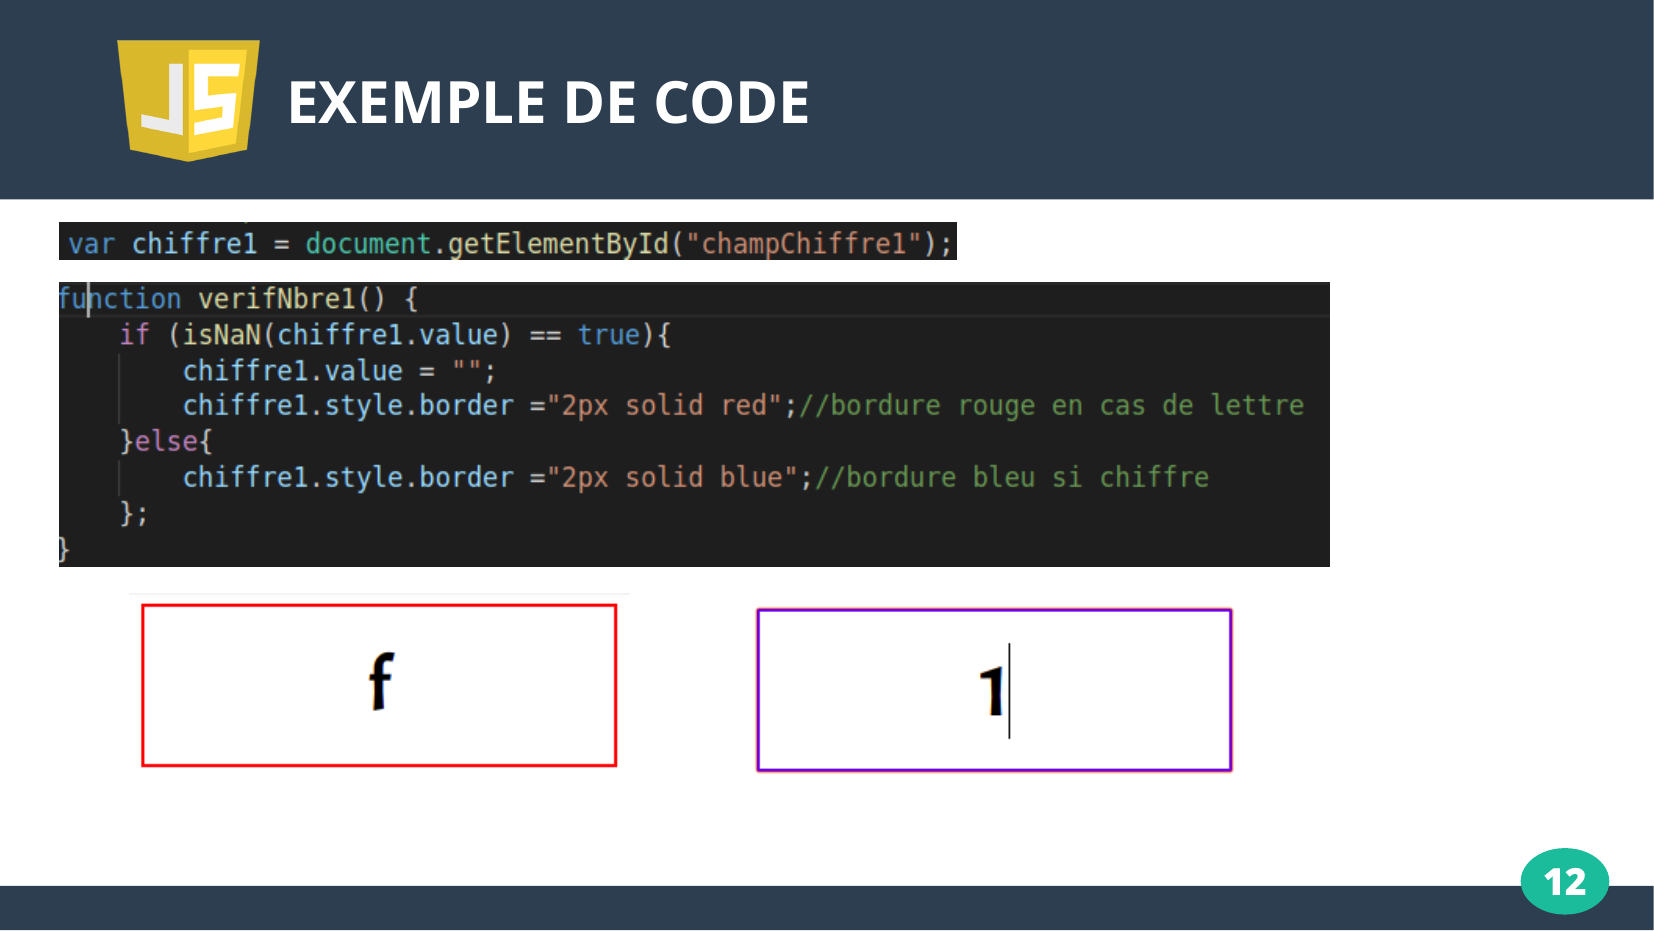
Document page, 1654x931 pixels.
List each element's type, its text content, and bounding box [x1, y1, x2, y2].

picture [28, 33, 349, 169]
text_box EXEMPLE DE CODE [271, 54, 1545, 201]
picture [129, 593, 630, 780]
picture [59, 222, 957, 260]
picture [732, 601, 1256, 780]
picture [59, 282, 1330, 567]
